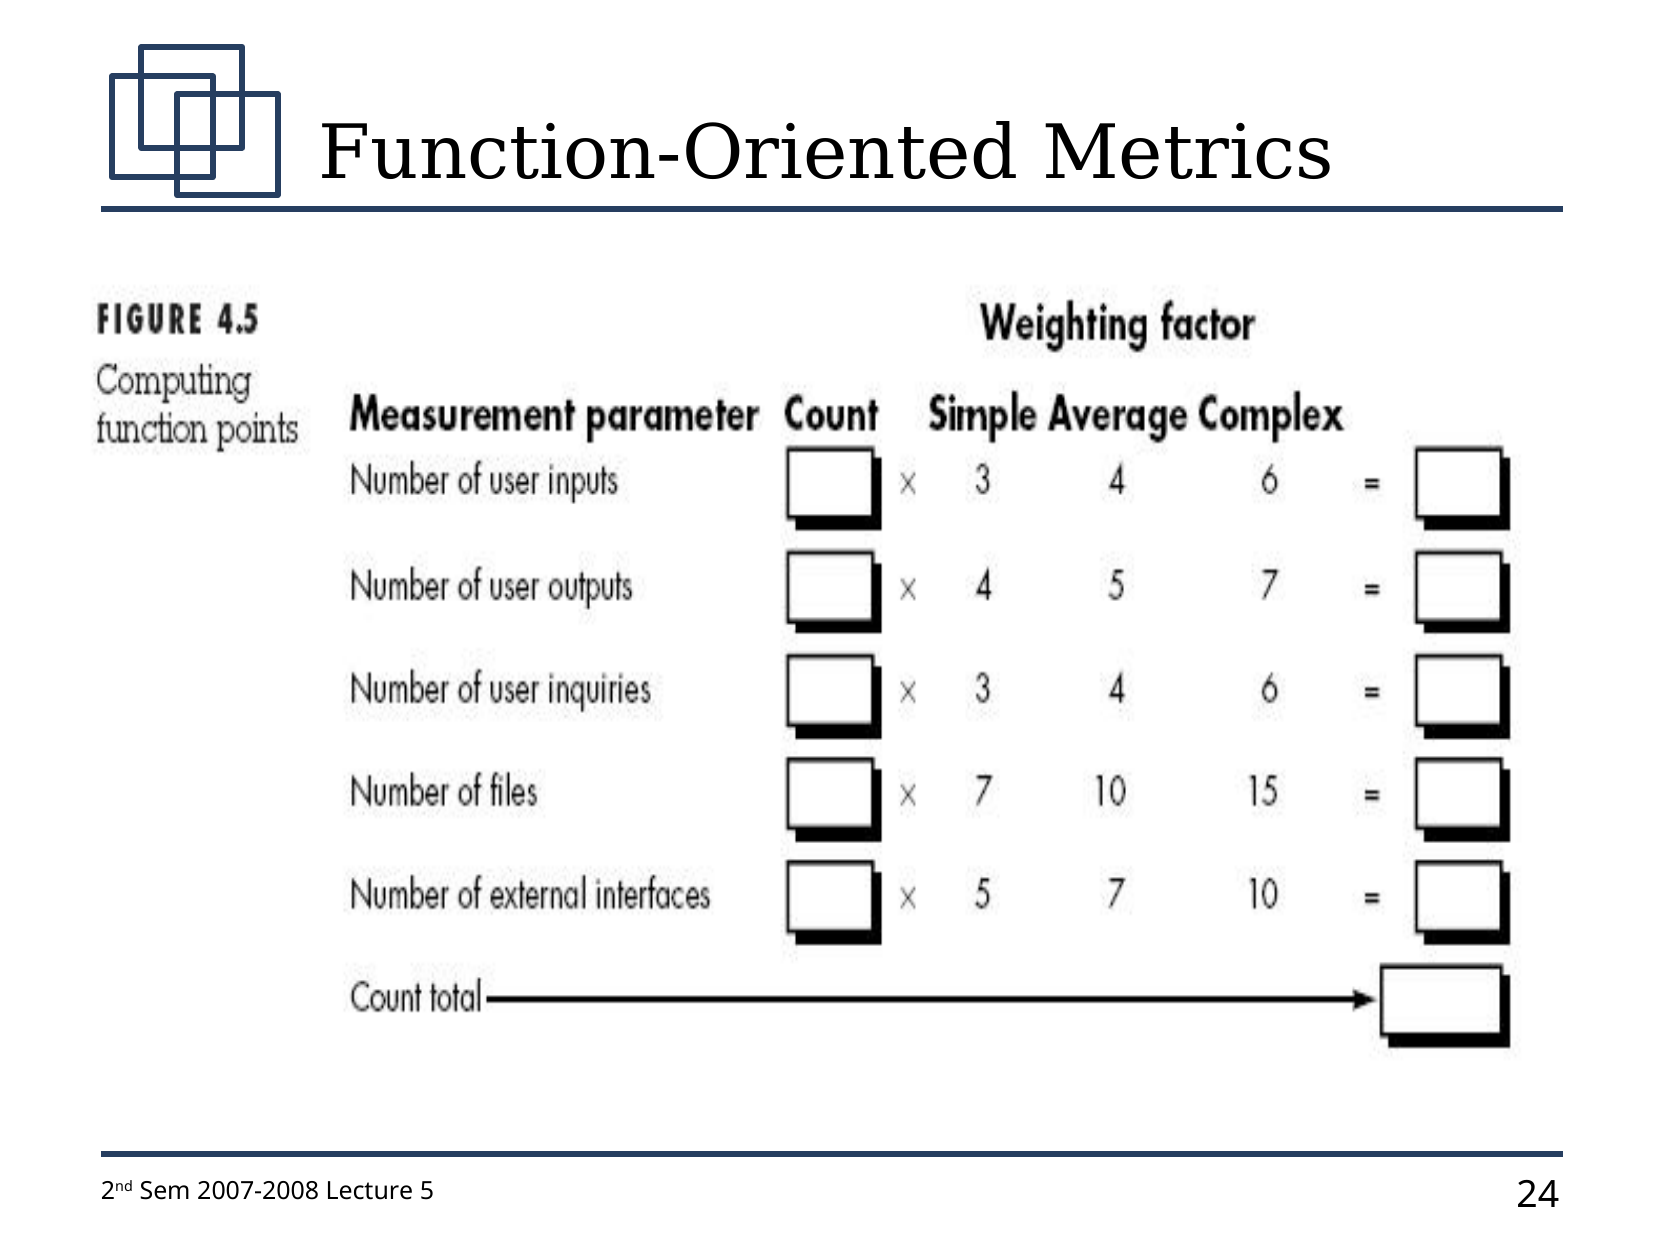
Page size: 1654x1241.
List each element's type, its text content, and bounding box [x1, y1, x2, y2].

title Function-Oriented Metrics [82, 49, 1571, 257]
picture [75, 262, 1538, 1088]
